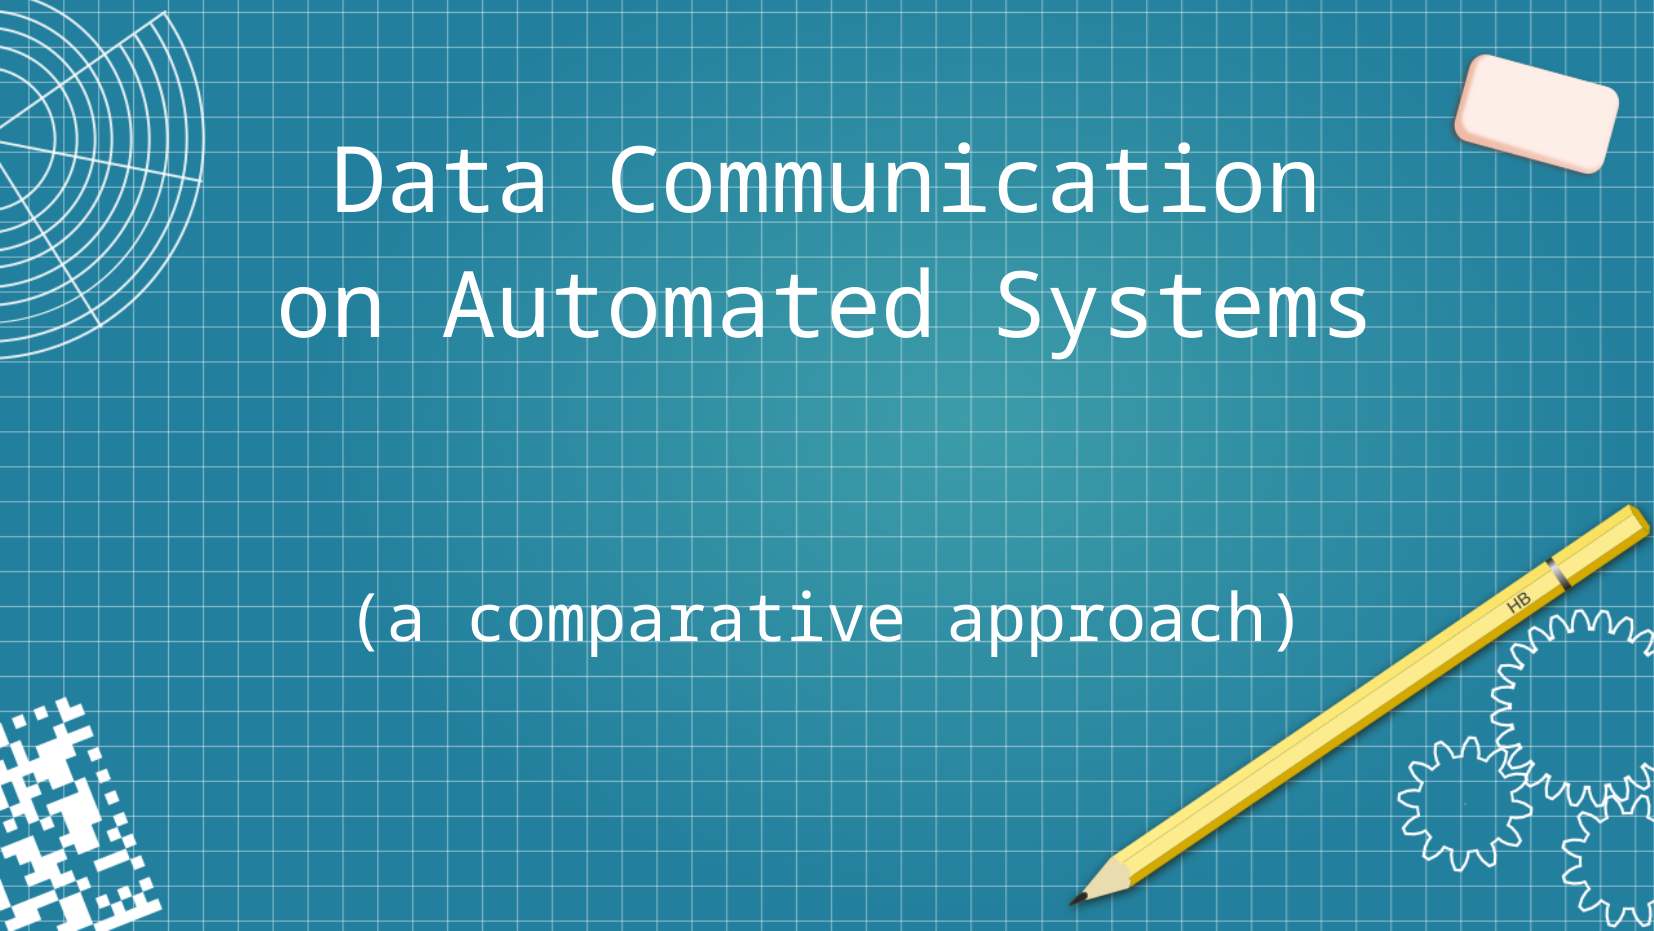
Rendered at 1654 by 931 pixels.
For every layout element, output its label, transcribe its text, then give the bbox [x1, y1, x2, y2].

subtitle (a comparative approach) [82, 389, 1571, 842]
title Data Communication on Automated Systems [82, 129, 1571, 350]
picture [0, 0, 1654, 931]
